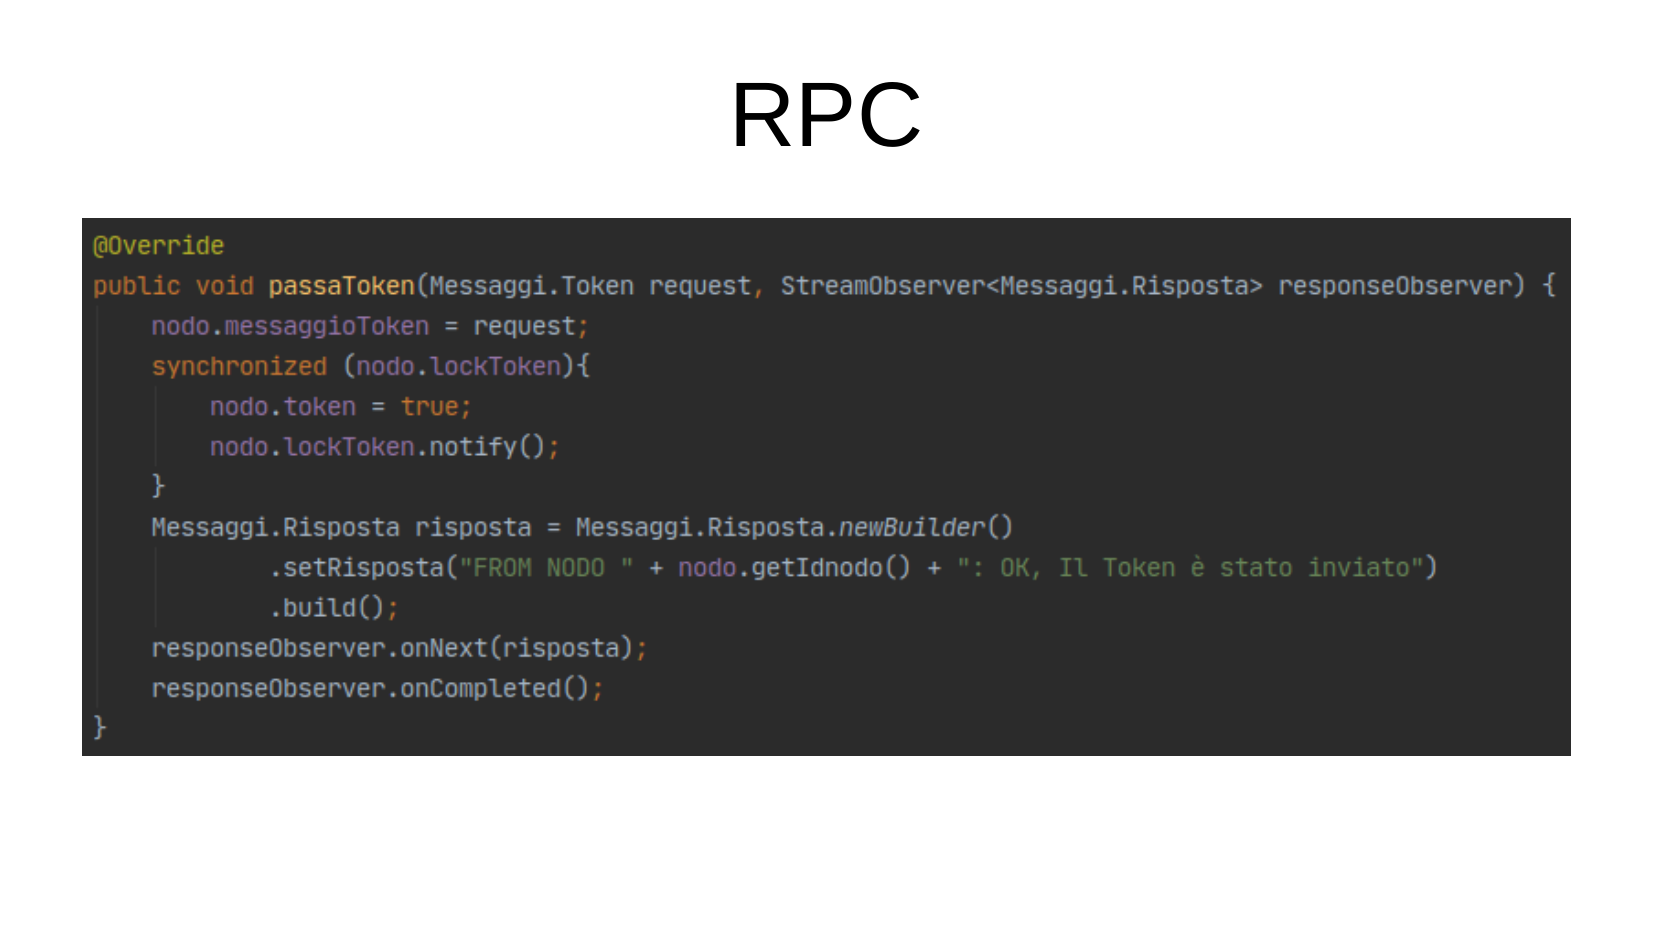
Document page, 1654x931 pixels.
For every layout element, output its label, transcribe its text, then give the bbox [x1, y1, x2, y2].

picture [82, 218, 1571, 757]
title RPC [82, 37, 1571, 193]
